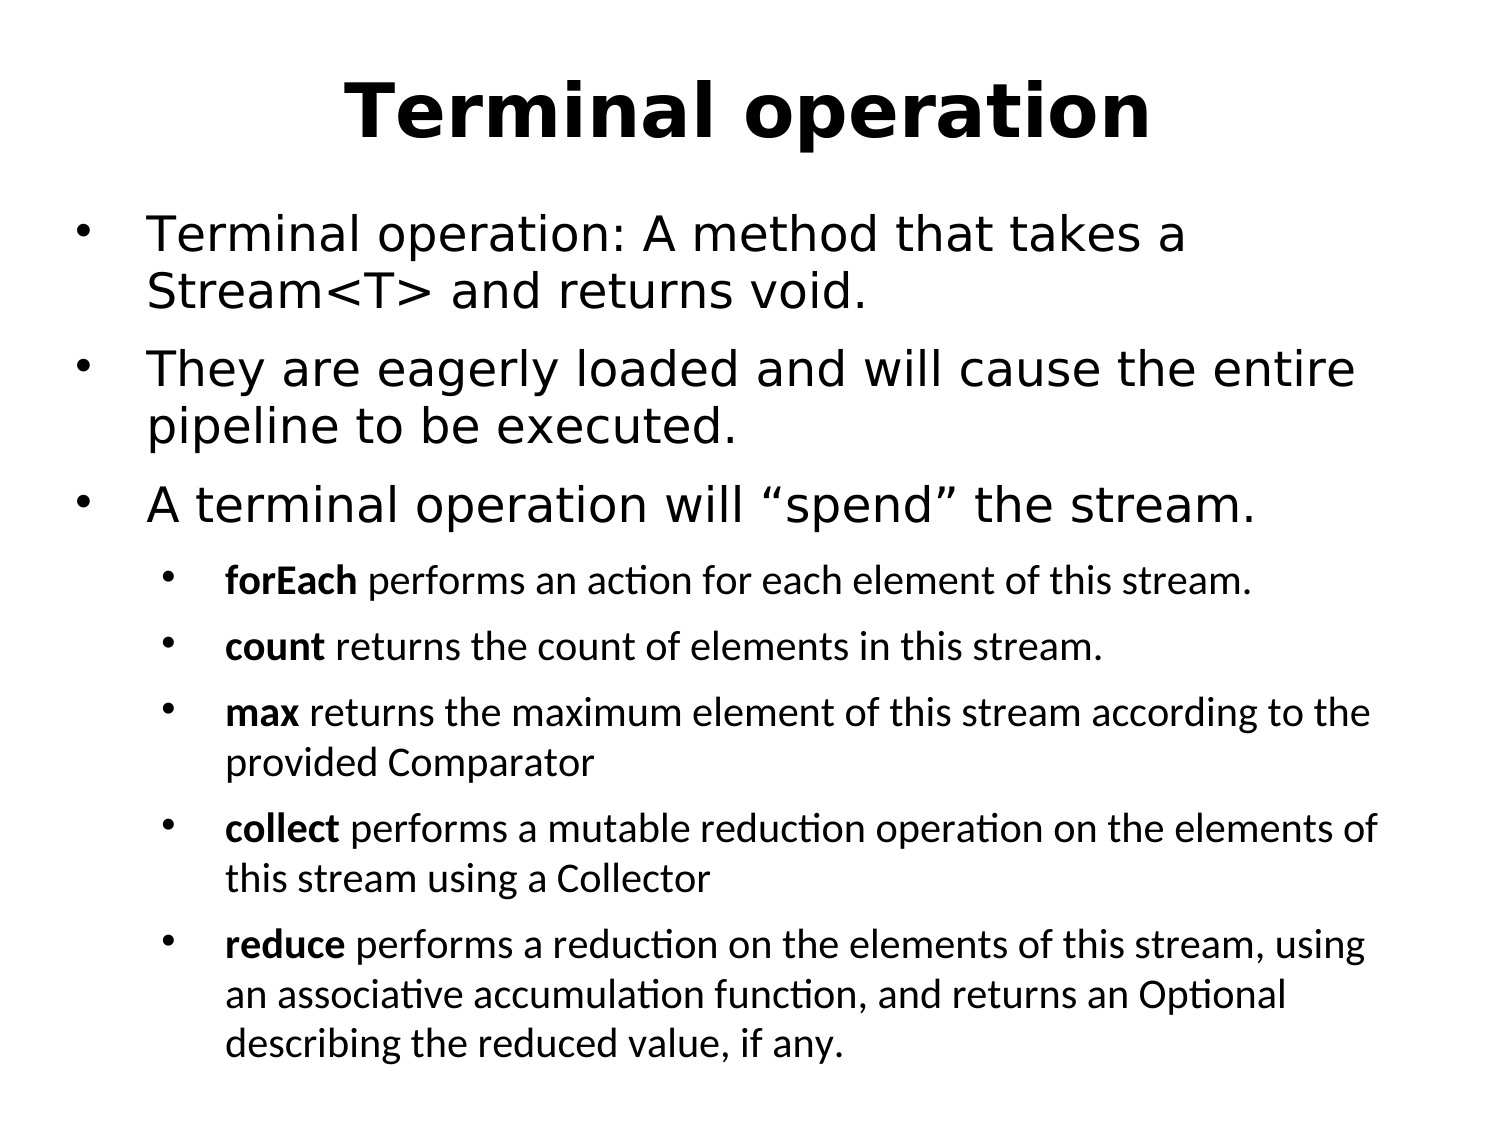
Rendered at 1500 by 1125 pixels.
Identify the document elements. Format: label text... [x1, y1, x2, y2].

list Terminal operation: A method that takes a Stream<T> and returns void. They are eagerly loaded and will cause the entire pipeline to be executed. A terminal operation will “spend” the stream. forEach performs an action for each element of this stream. count returns the count of elements in this stream. max returns the maximum element of this stream according to the provided Comparator collect performs a mutable reduction operation on the elements of this stream using a Collector reduce performs a reduction on the elements of this stream, using an associative accumulation function, and returns an Optional describing the reduced value, if any. [75, 204, 1395, 1075]
title Terminal operation [75, 44, 1425, 177]
